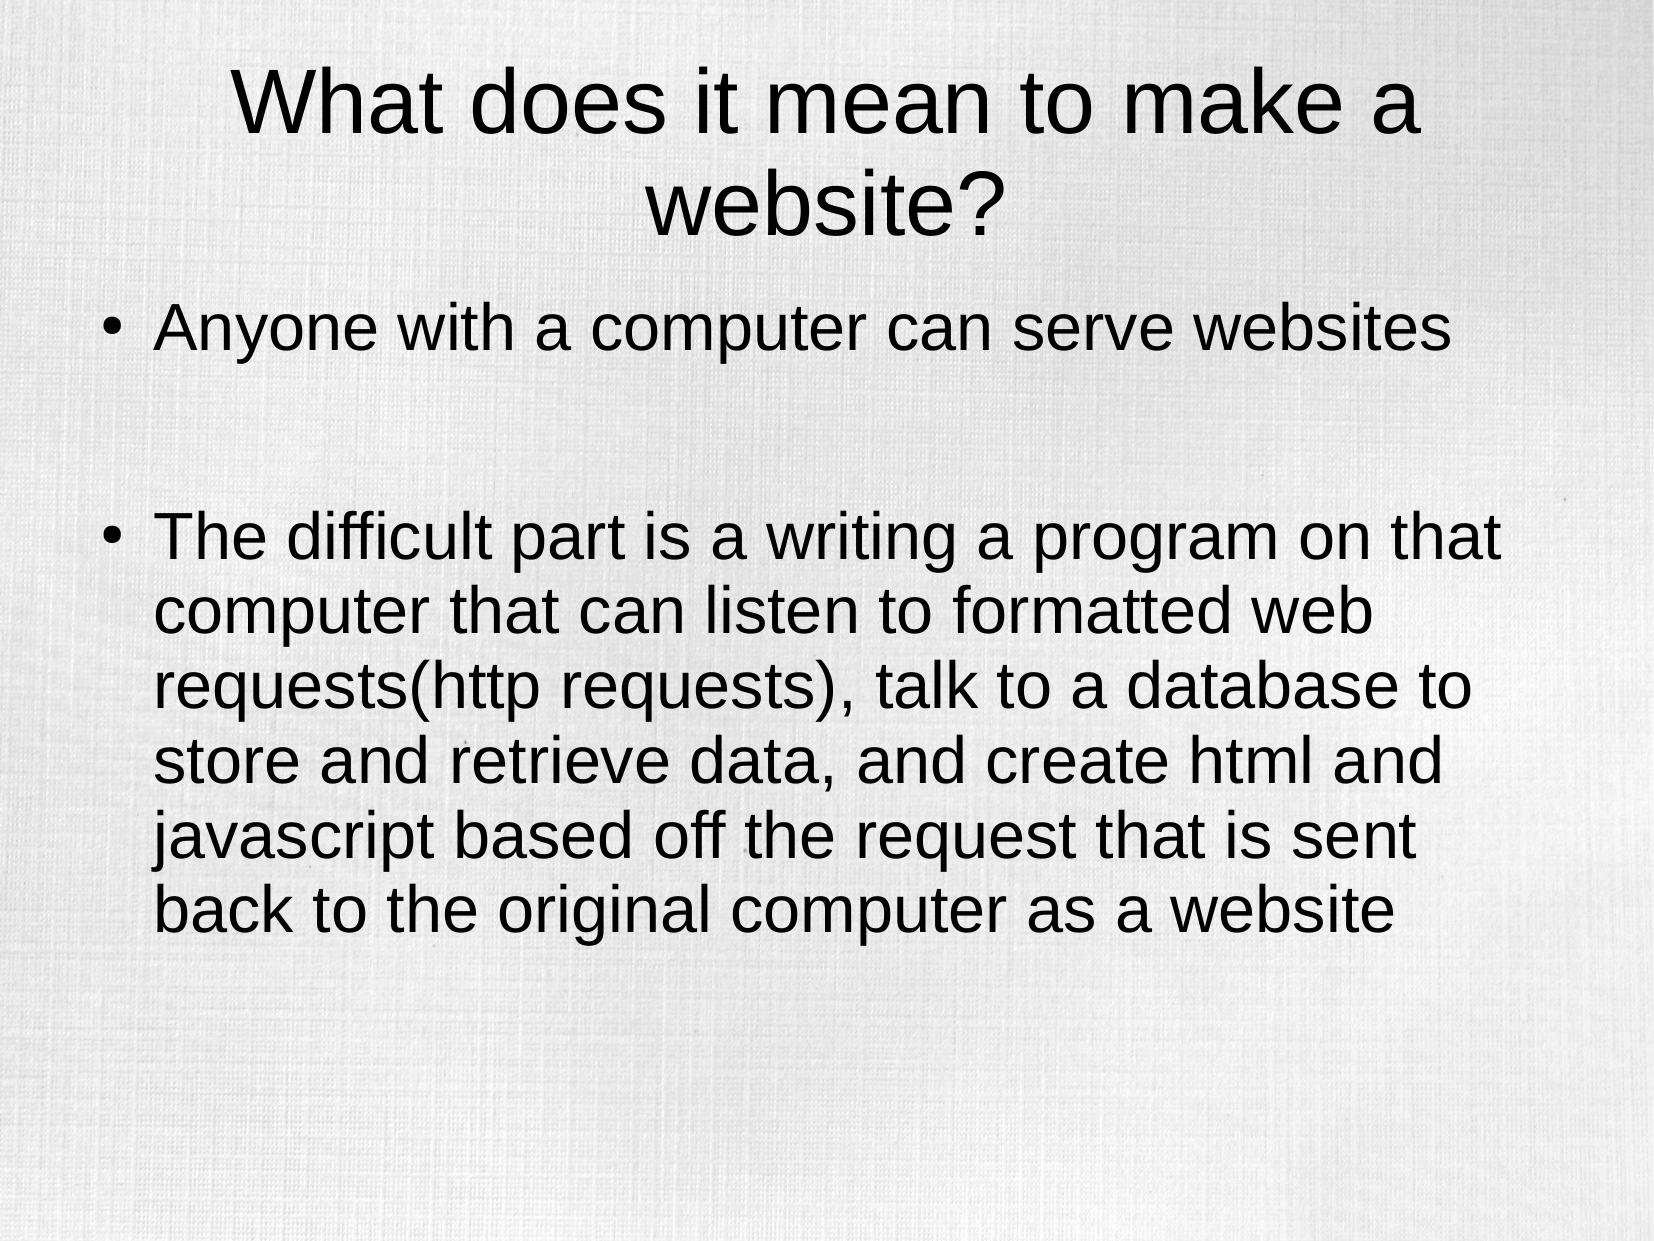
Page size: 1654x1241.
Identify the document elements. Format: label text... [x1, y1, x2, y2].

title What does it mean to make a website? [82, 49, 1571, 257]
list Anyone with a computer can serve websites The difficult part is a writing a program on that computer that can listen to formatted web requests(http requests), talk to a database to store and retrieve data, and create html and javascript based off the request that is sent back to the original computer as a website [82, 290, 1538, 1010]
picture [0, 0, 1654, 1241]
